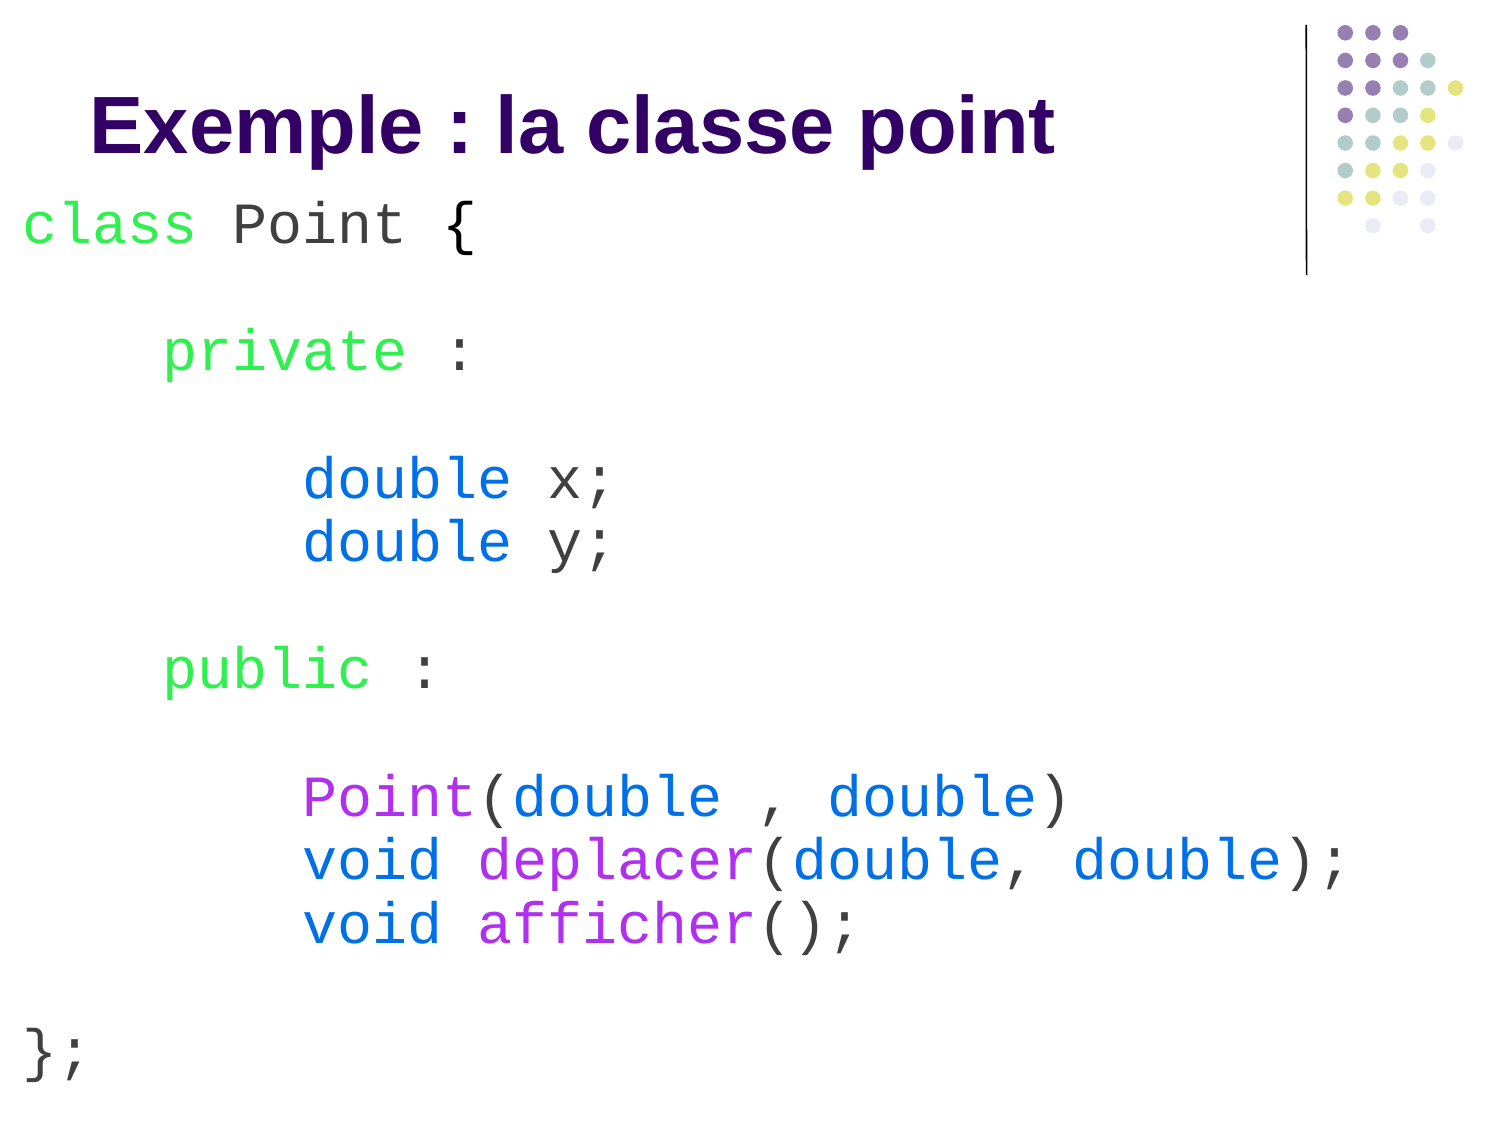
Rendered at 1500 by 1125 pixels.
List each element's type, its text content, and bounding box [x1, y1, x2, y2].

title Exemple : la classe point [75, 18, 1310, 178]
list class Point { private : double x; double y; public : Point(double , double) void deplacer(double, double); void afficher(); }; [4, 199, 1500, 1090]
